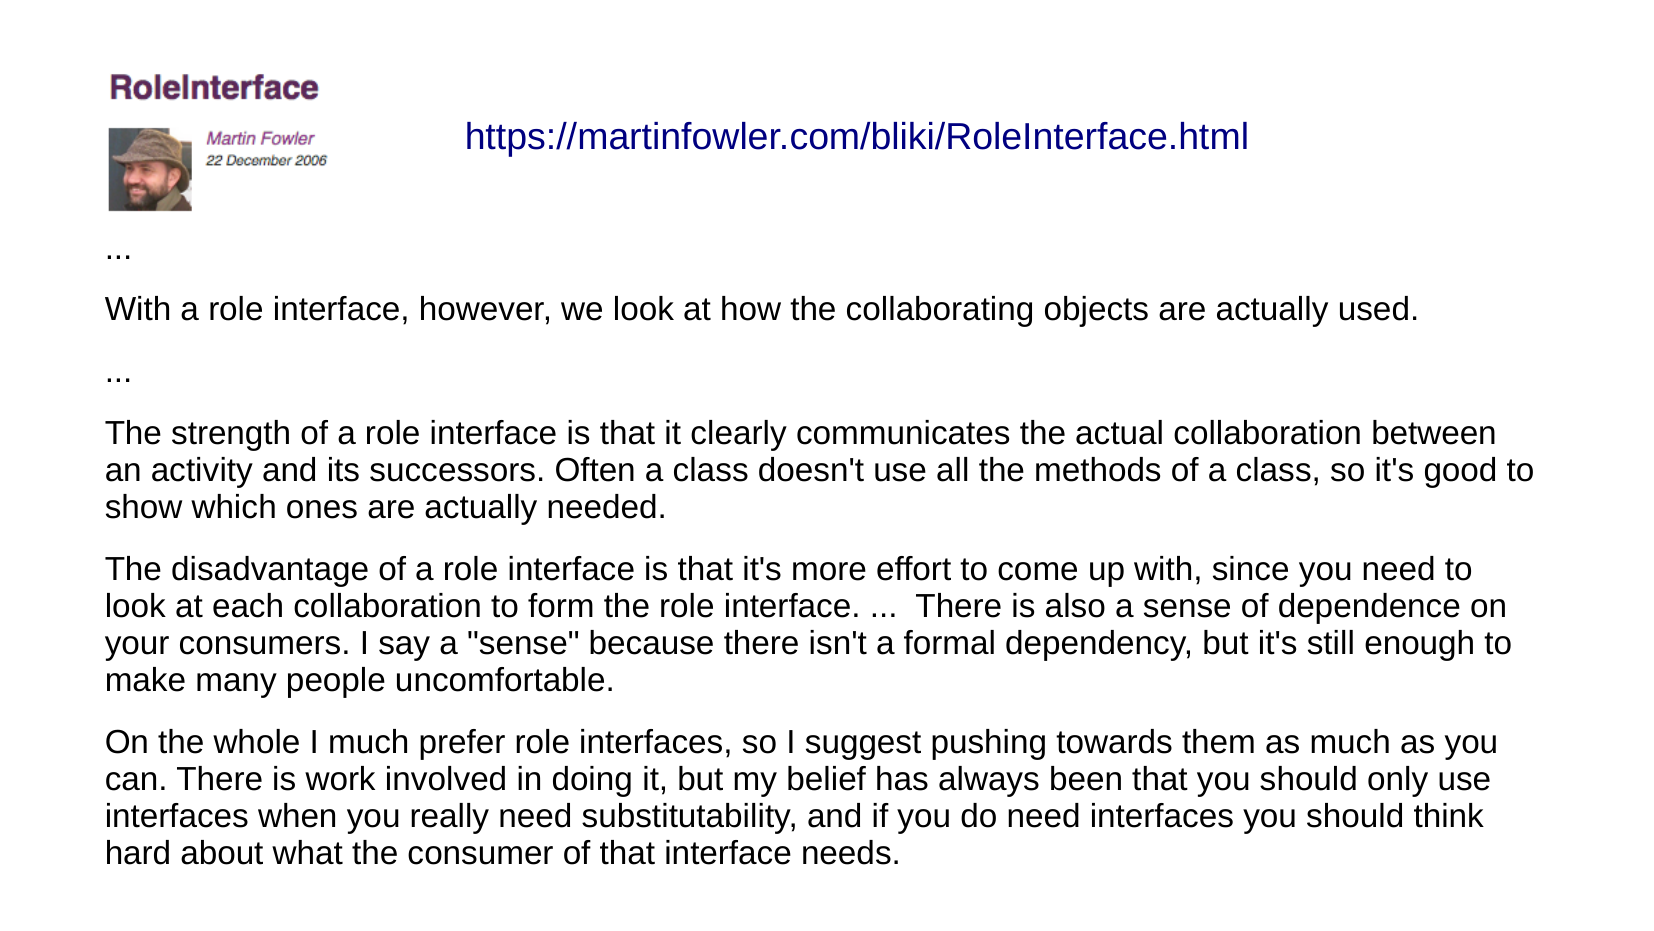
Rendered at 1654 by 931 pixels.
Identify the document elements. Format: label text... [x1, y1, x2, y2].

text_box https://martinfowler.com/bliki/RoleInterface.html [450, 108, 1265, 166]
text_box ... With a role interface, however, we look at how the collaborating objects are actually used. ... The strength of a role interface is that it clearly communicates the actual collaboration between an activity and its successors. Often a class doesn't use all the methods of a class, so it's good to show which ones are actually needed. The disadvantage of a role interface is that it's more effort to come up with, since you need to look at each collaboration to form the role interface. ... There is also a sense of dependence on your consumers. I say a "sense" because there isn't a formal dependency, but it's still enough to make many people uncomfortable. On the whole I much prefer role interfaces, so I suggest pushing towards them as much as you can. There is work involved in doing it, but my belief has always been that you should only use interfaces when you really need substitutability, and if you do need interfaces you should think hard about what the consumer of that interface needs. [90, 221, 1561, 879]
picture [91, 55, 376, 221]
